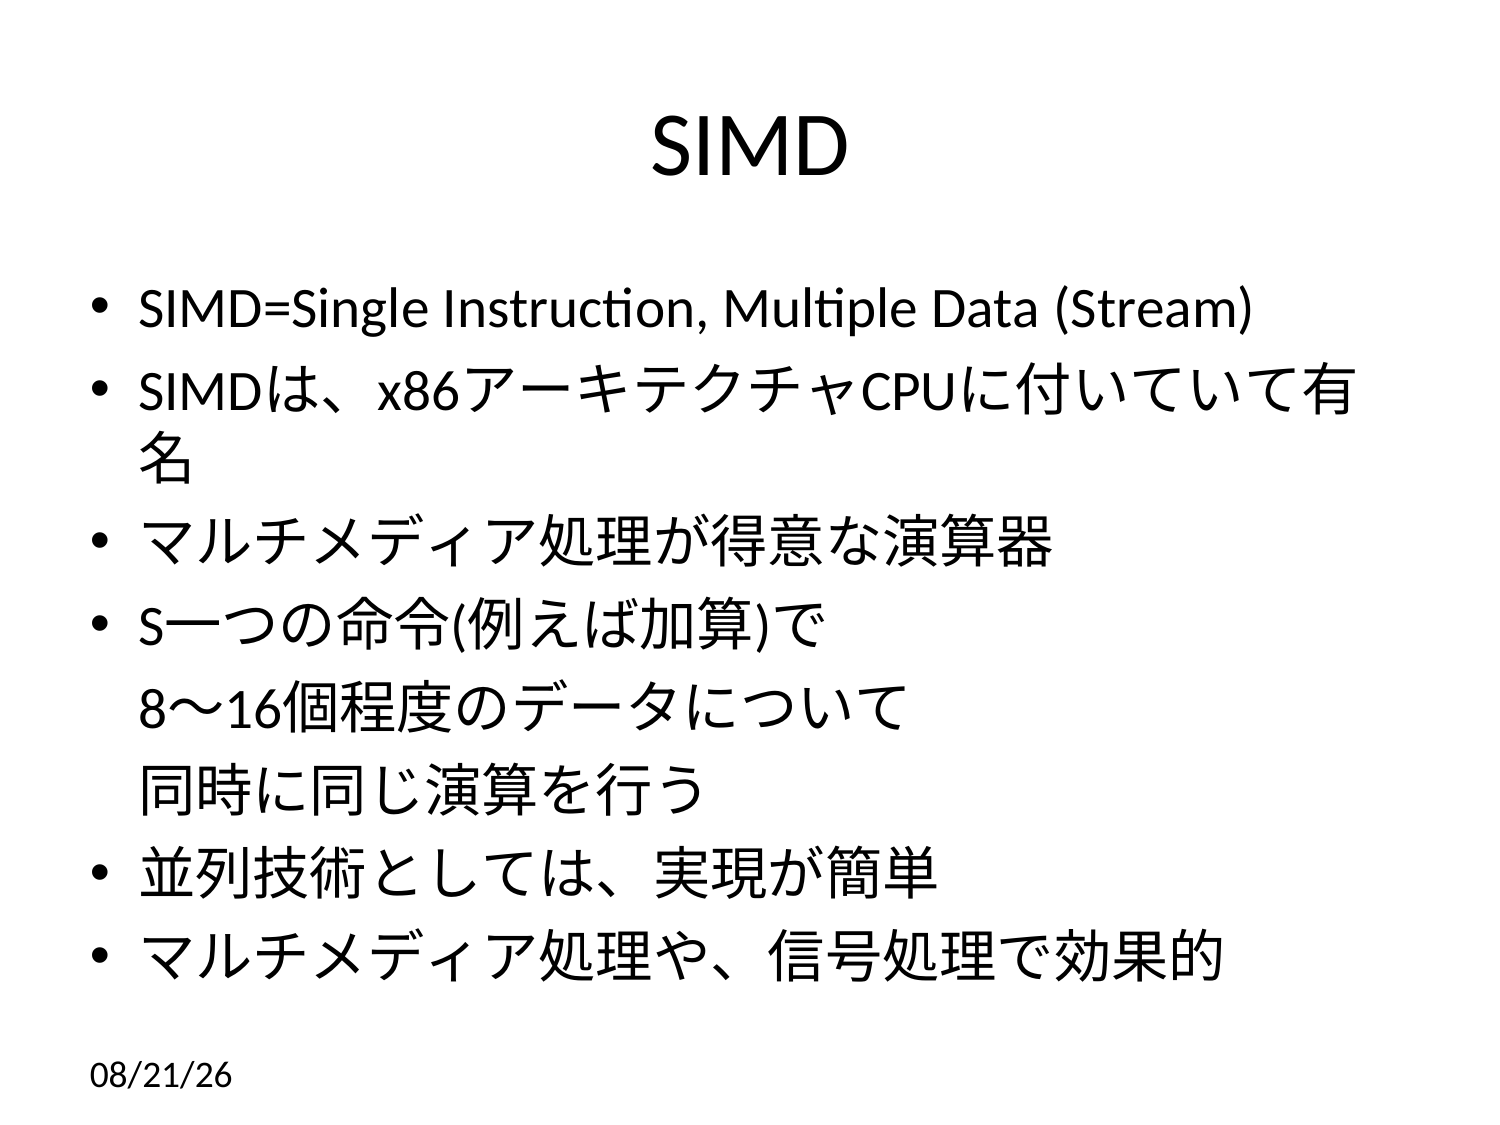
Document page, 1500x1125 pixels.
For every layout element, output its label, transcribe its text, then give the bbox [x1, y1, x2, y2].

title SIMD [75, 21, 1426, 257]
list SIMD=Single Instruction, Multiple Data (Stream) SIMDは、x86アーキテクチャCPUに付いていて有名 マルチメディア処理が得意な演算器 S一つの命令(例えば加算)で 8～16個程度のデータについて 同時に同じ演算を行う 並列技術としては、実現が簡単 マルチメディア処理や、信号処理で効果的 [75, 262, 1426, 1006]
